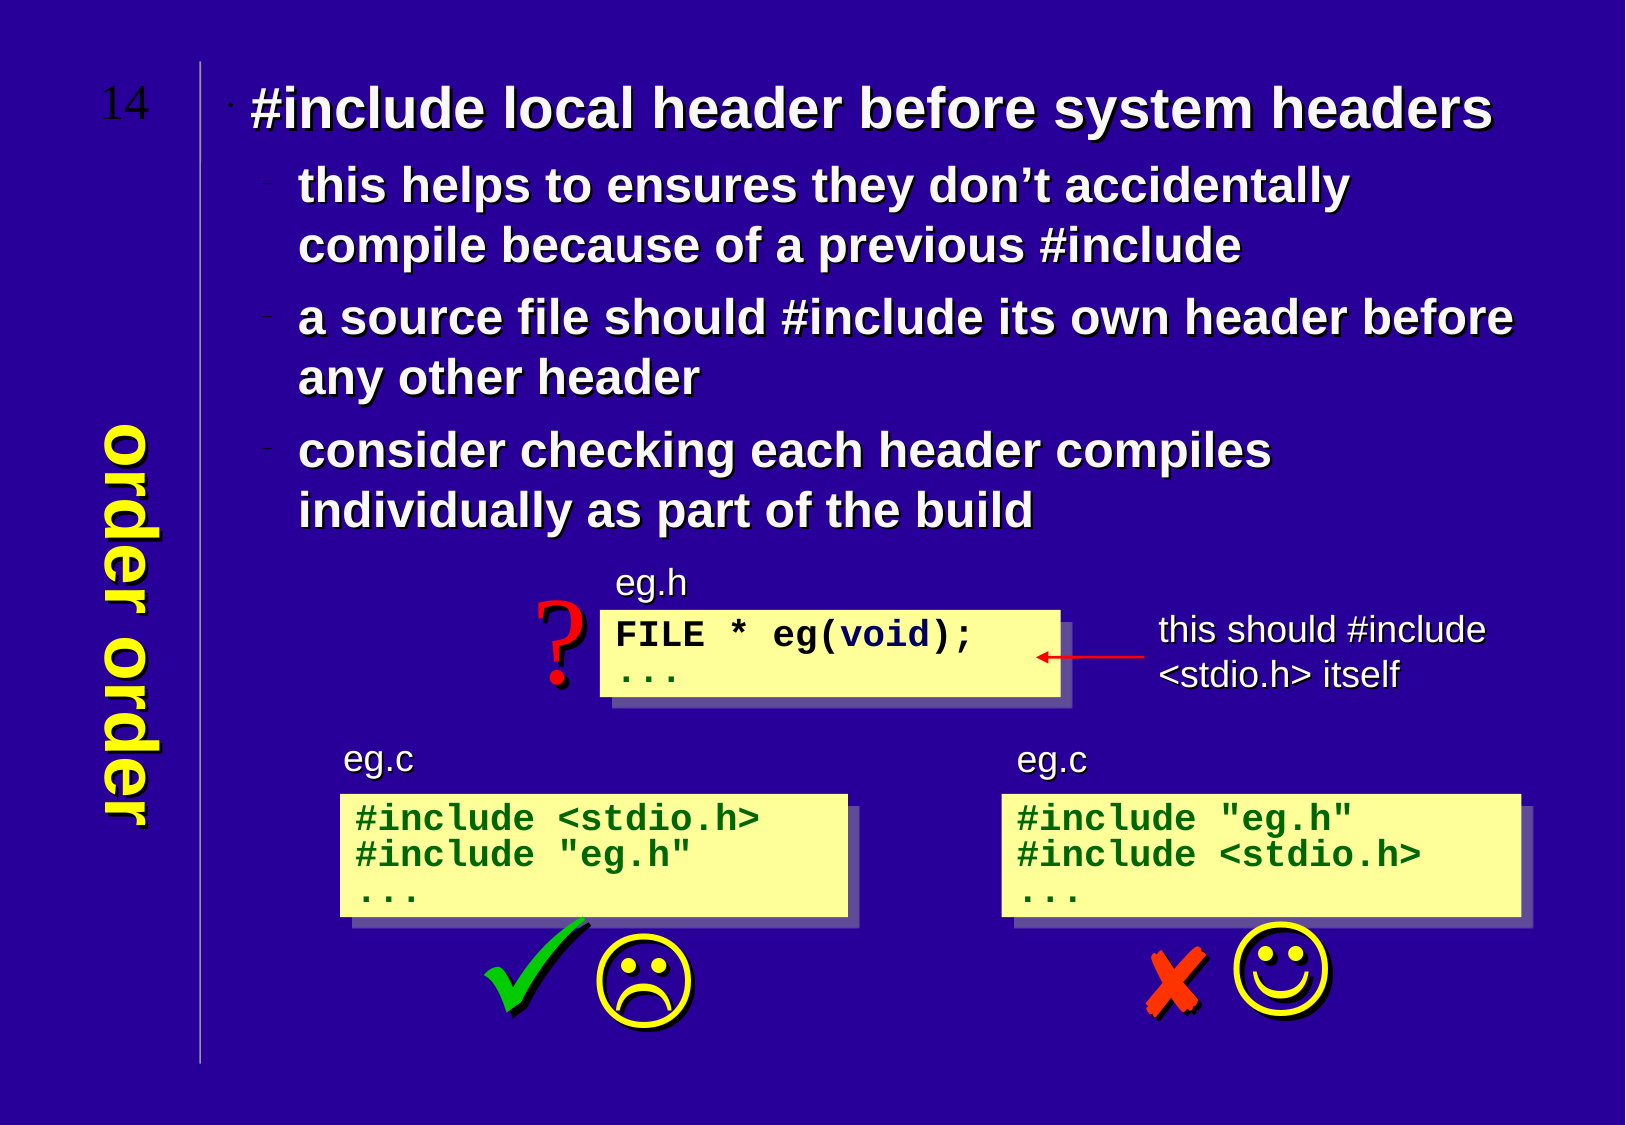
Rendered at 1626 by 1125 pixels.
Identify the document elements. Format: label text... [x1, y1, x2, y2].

text_box  [458, 875, 648, 1071]
text_box eg.h [604, 550, 1073, 611]
text_box this should #include <stdio.h> itself [1143, 597, 1522, 704]
list #include local header before system headers this helps to ensures they don’t accidentally compile because of a previous #include a source file should #include its own header before any other header consider checking each header compiles individually as part of the build [212, 62, 1550, 1063]
text_box ? [517, 550, 604, 716]
text_box  [1213, 882, 1403, 1048]
text_box  [1119, 893, 1239, 1059]
text_box eg.c [328, 726, 801, 787]
title order order [50, 187, 188, 1063]
text_box  [576, 893, 765, 1059]
text_box #include "eg.h" #include <stdio.h> ... [1001, 793, 1522, 918]
text_box #include <stdio.h> #include "eg.h" ... [340, 793, 848, 918]
text_box FILE * eg(void); ... [604, 611, 1061, 698]
text_box eg.c [1001, 727, 1474, 788]
